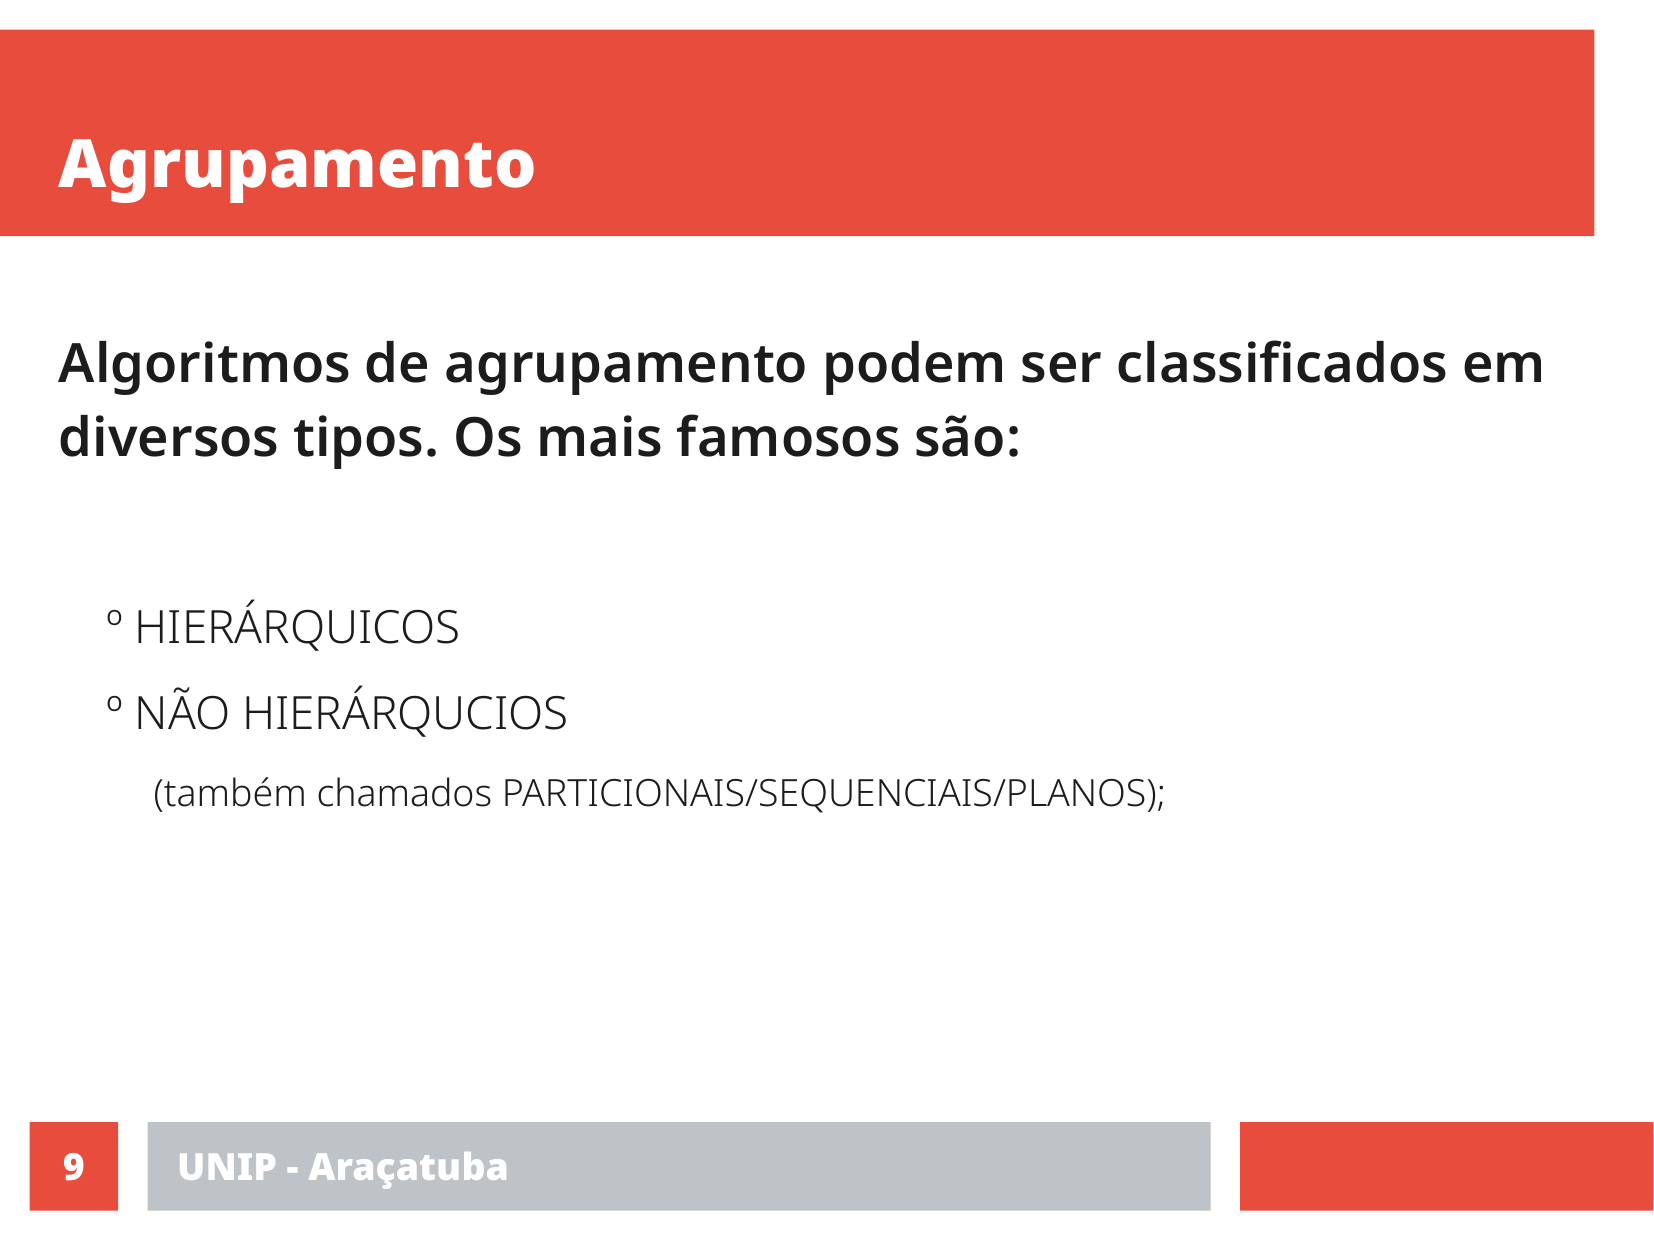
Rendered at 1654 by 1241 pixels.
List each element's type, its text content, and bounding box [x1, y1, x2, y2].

list Algoritmos de agrupamento podem ser classificados em diversos tipos. Os mais famosos são: º HIERÁRQUICOS º NÃO HIERÁRQUCIOS (também chamados PARTICIONAIS/SEQUENCIAIS/PLANOS); [59, 324, 1565, 1093]
title Agrupamento [59, 59, 1595, 207]
